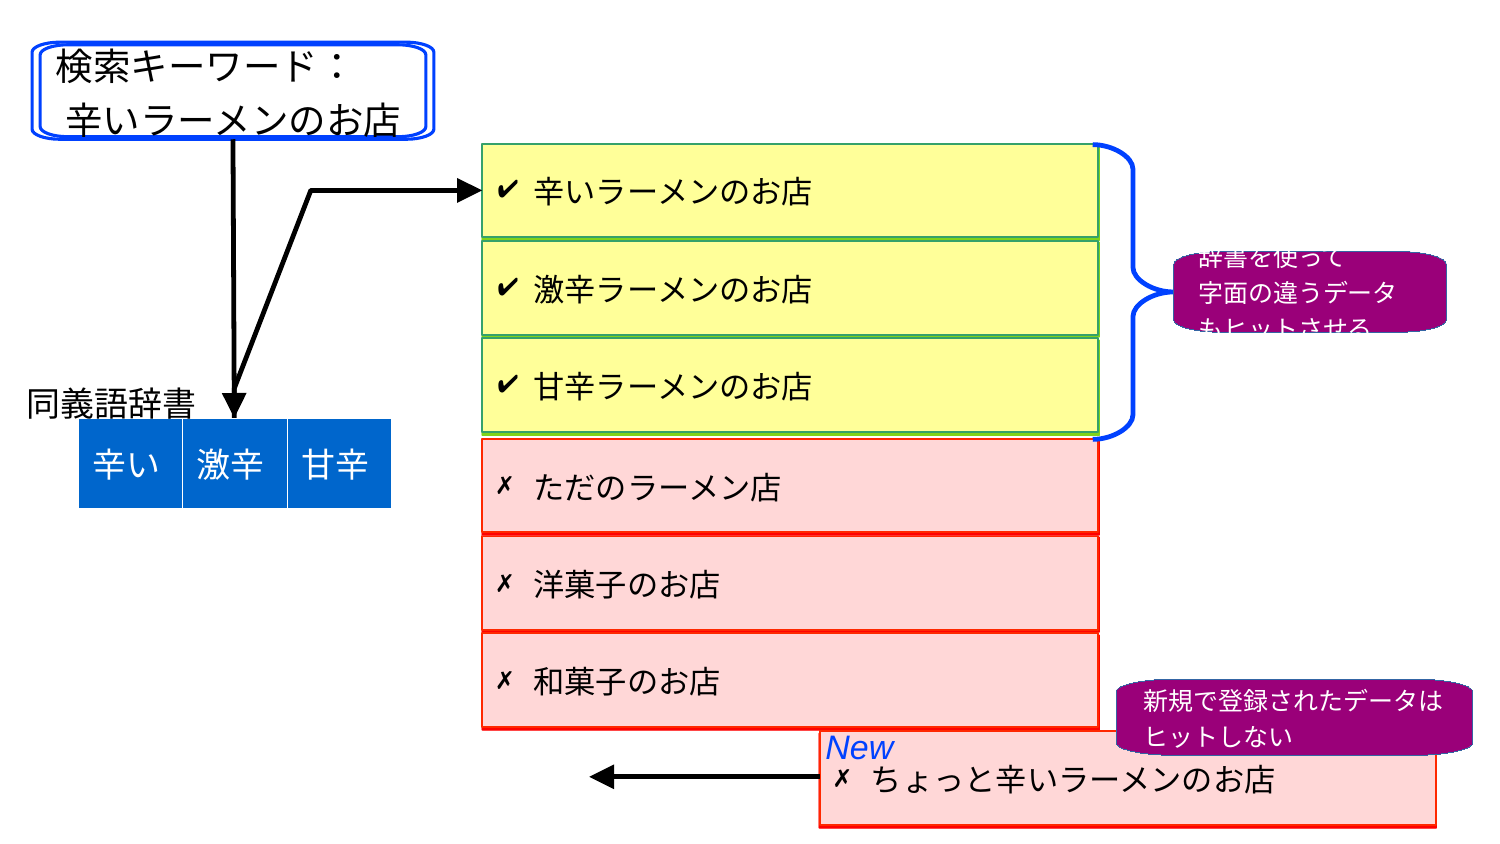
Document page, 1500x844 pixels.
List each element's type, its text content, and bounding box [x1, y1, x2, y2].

text_box 甘辛ラーメンのお店 [482, 338, 1099, 432]
table_header 辛い [79, 419, 182, 508]
text_box ちょっと辛いラーメンのお店 [819, 731, 1436, 825]
table_header 激辛 [183, 419, 287, 508]
text_box 激辛ラーメンのお店 [482, 240, 1099, 335]
text_box 検索キーワード： 辛いラーメンのお店 [40, 44, 426, 137]
text_box 和菓子のお店 [482, 633, 1099, 727]
table_header 甘辛 [288, 419, 391, 508]
text_box 辞書を使って 字面の違うデータもヒットさせる [1173, 251, 1447, 333]
text_box 洋菓子のお店 [482, 535, 1099, 630]
text_box 新規で登録されたデータは ヒットしない [1116, 679, 1473, 756]
text_box 辛いラーメンのお店 [482, 143, 1099, 238]
text_box [32, 42, 434, 140]
text_box 同義語辞書 [11, 369, 237, 419]
text_box ただのラーメン店 [482, 438, 1099, 533]
text_box New [810, 721, 916, 775]
